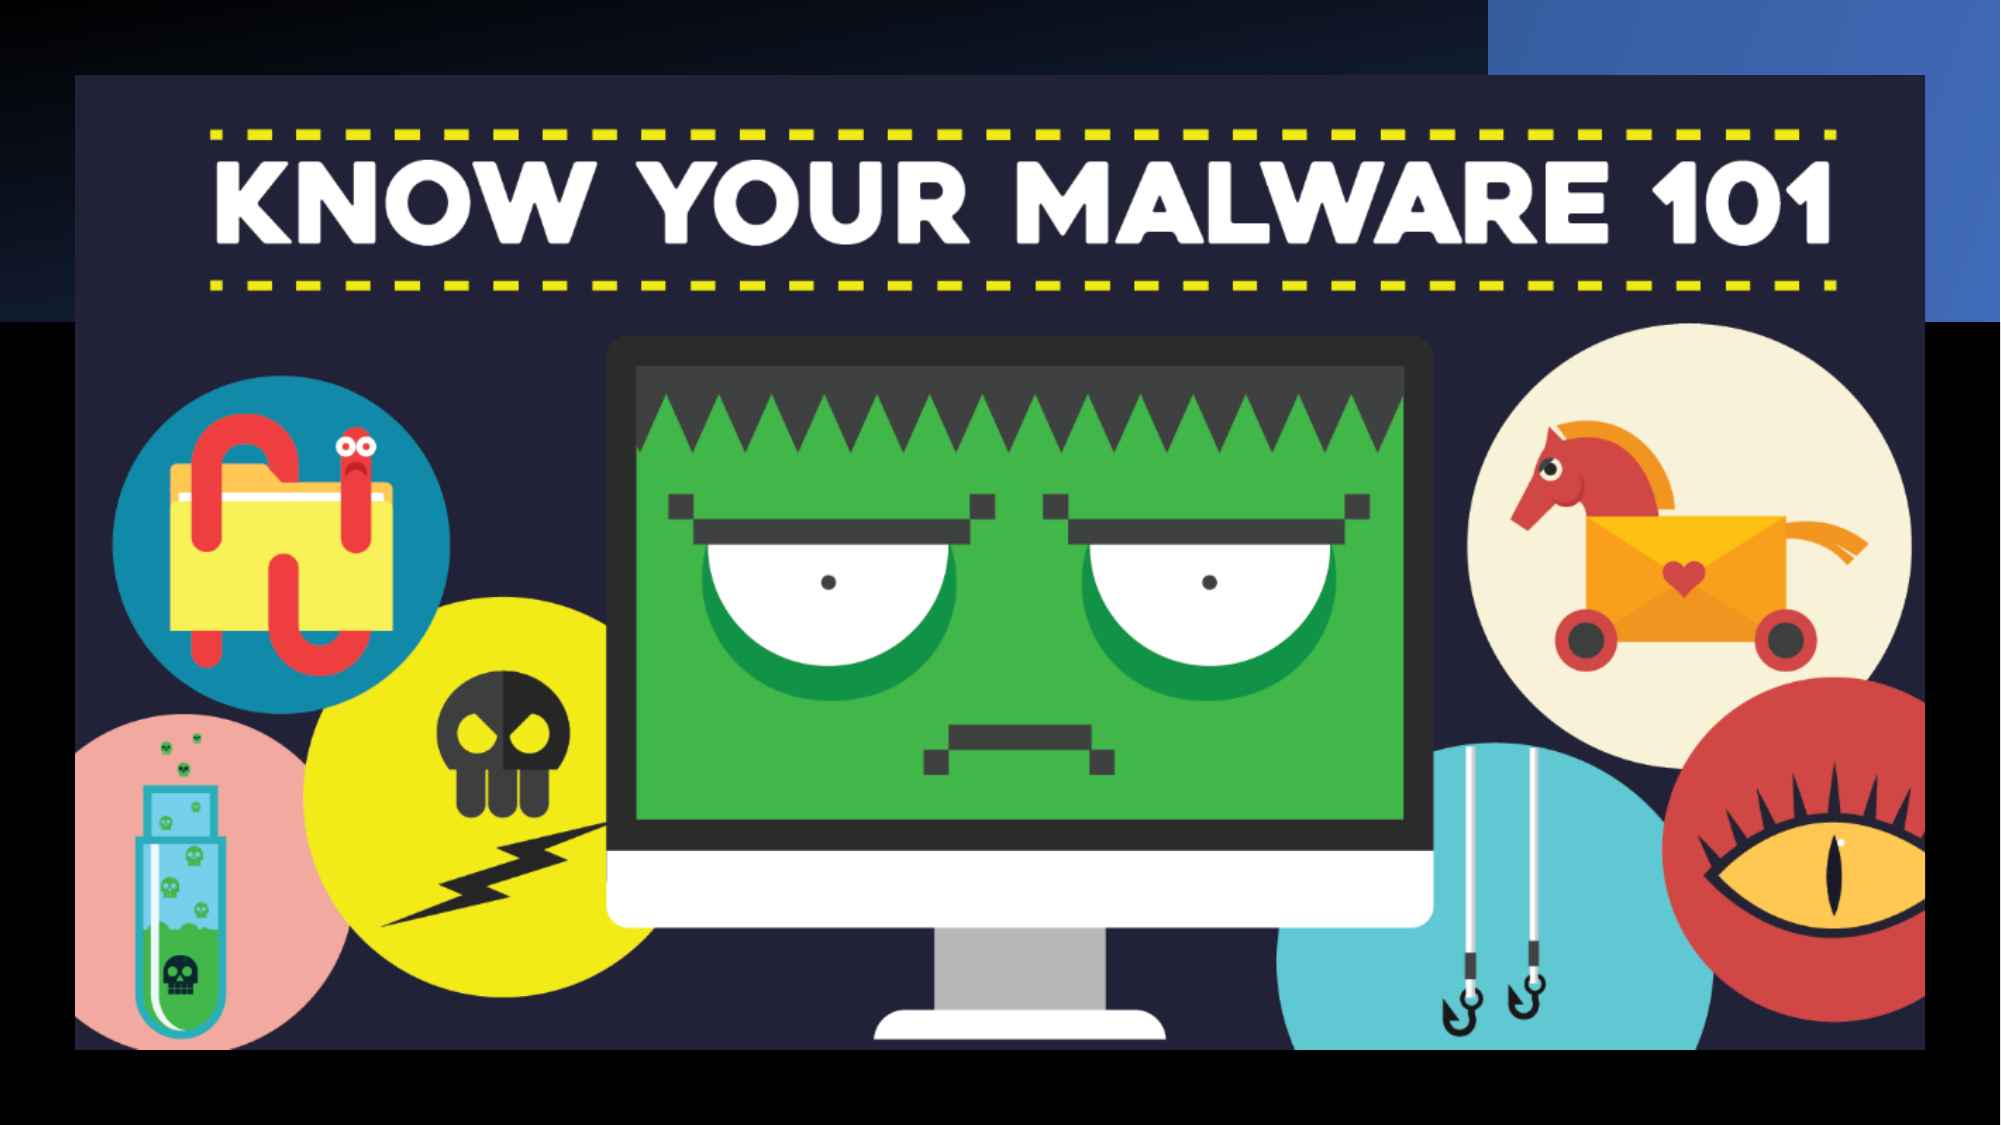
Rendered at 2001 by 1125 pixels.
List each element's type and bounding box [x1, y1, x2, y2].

text_box [0, 0, 2000, 1125]
picture [75, 75, 1926, 1051]
